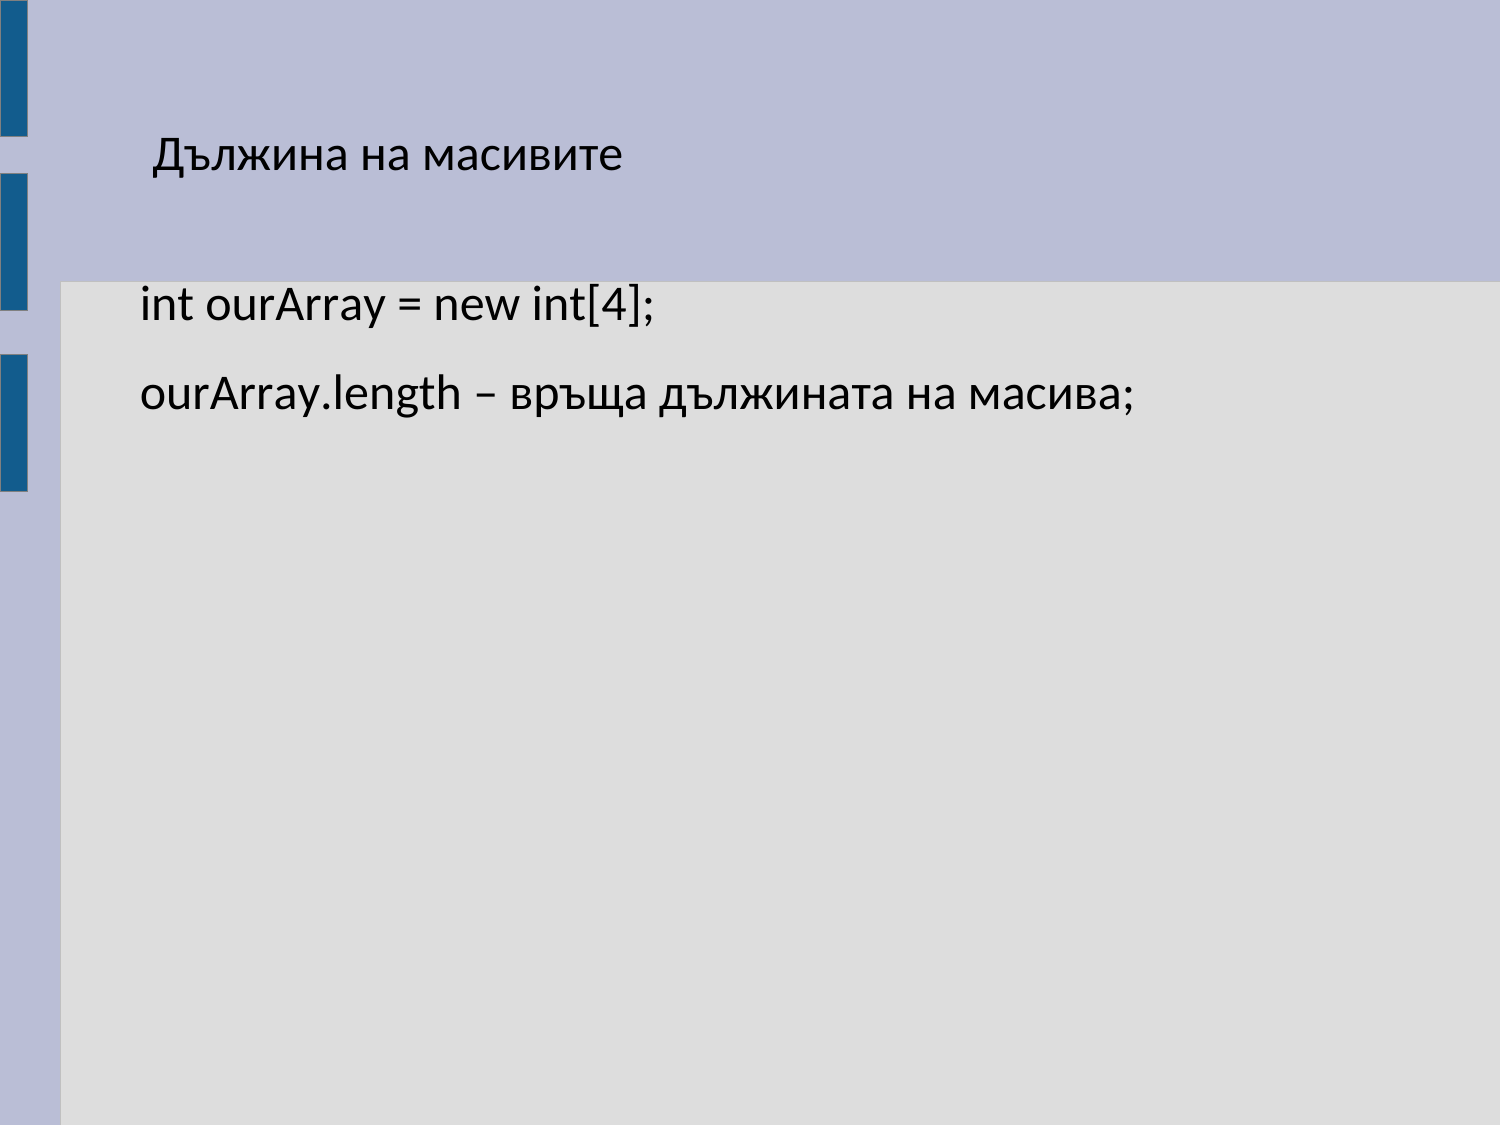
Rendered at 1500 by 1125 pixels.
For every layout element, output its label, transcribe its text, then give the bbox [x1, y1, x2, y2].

list int ourArray = new int[4]; ourArray.length – връща дължината на масива; [125, 262, 1375, 1005]
title Дължина на масивите [137, 112, 1488, 300]
